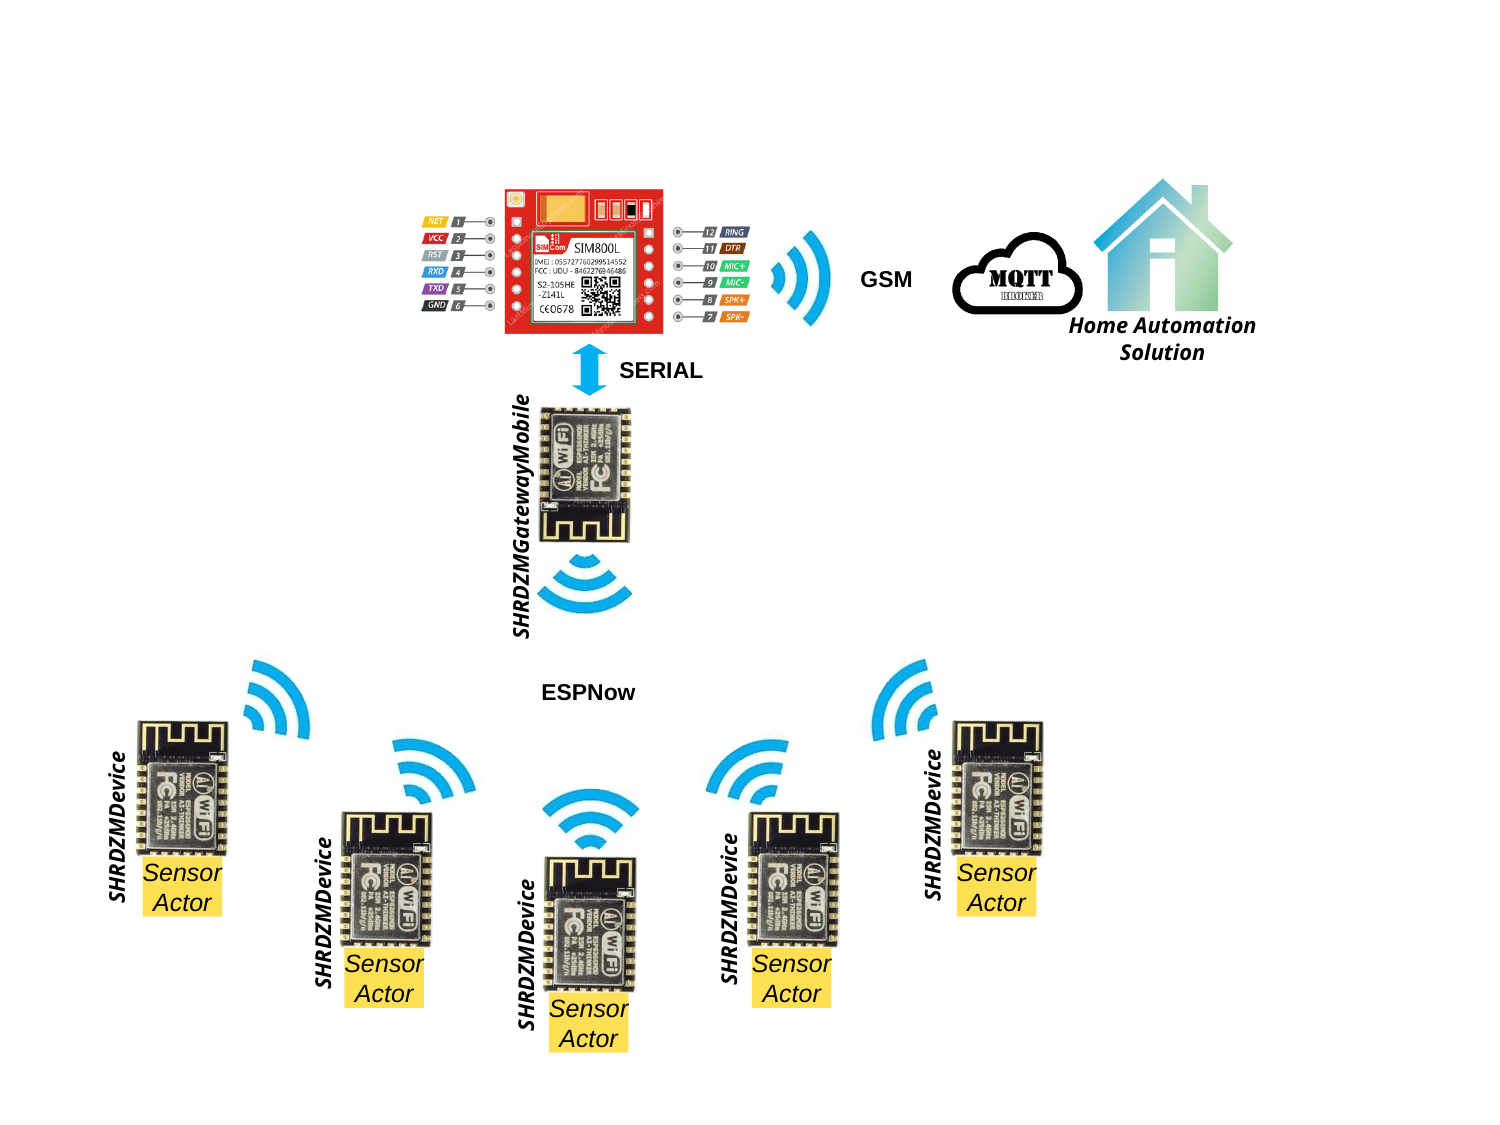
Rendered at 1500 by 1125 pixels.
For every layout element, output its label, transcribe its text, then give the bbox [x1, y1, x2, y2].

text_box SERIAL [619, 355, 704, 383]
picture [542, 856, 637, 993]
picture [542, 788, 640, 850]
text_box SHRDZMDevice [715, 833, 742, 986]
picture [695, 723, 840, 948]
text_box SHRDZMDevice [918, 748, 945, 902]
picture [950, 231, 1085, 316]
picture [135, 720, 229, 857]
picture [220, 648, 326, 763]
picture [536, 553, 632, 615]
text_box SHRDZMDevice [309, 837, 336, 990]
picture [856, 647, 960, 763]
text_box Sensor Actor [142, 856, 223, 917]
text_box SHRDZMDevice [102, 751, 130, 904]
picture [339, 723, 487, 948]
text_box SHRDZMDevice [512, 878, 539, 1032]
text_box Sensor Actor [344, 947, 424, 1008]
picture [421, 189, 750, 338]
text_box SHRDZMGatewayMobile [507, 394, 534, 640]
text_box Sensor Actor [548, 992, 629, 1053]
picture [538, 406, 632, 543]
text_box Home Automation Solution [1068, 312, 1258, 365]
text_box [571, 343, 608, 396]
text_box ESPNow [541, 677, 636, 706]
text_box GSM [860, 264, 913, 293]
text_box Sensor Actor [956, 856, 1037, 917]
picture [770, 230, 831, 327]
text_box Sensor Actor [751, 947, 832, 1008]
picture [950, 720, 1044, 857]
picture [1092, 177, 1234, 312]
